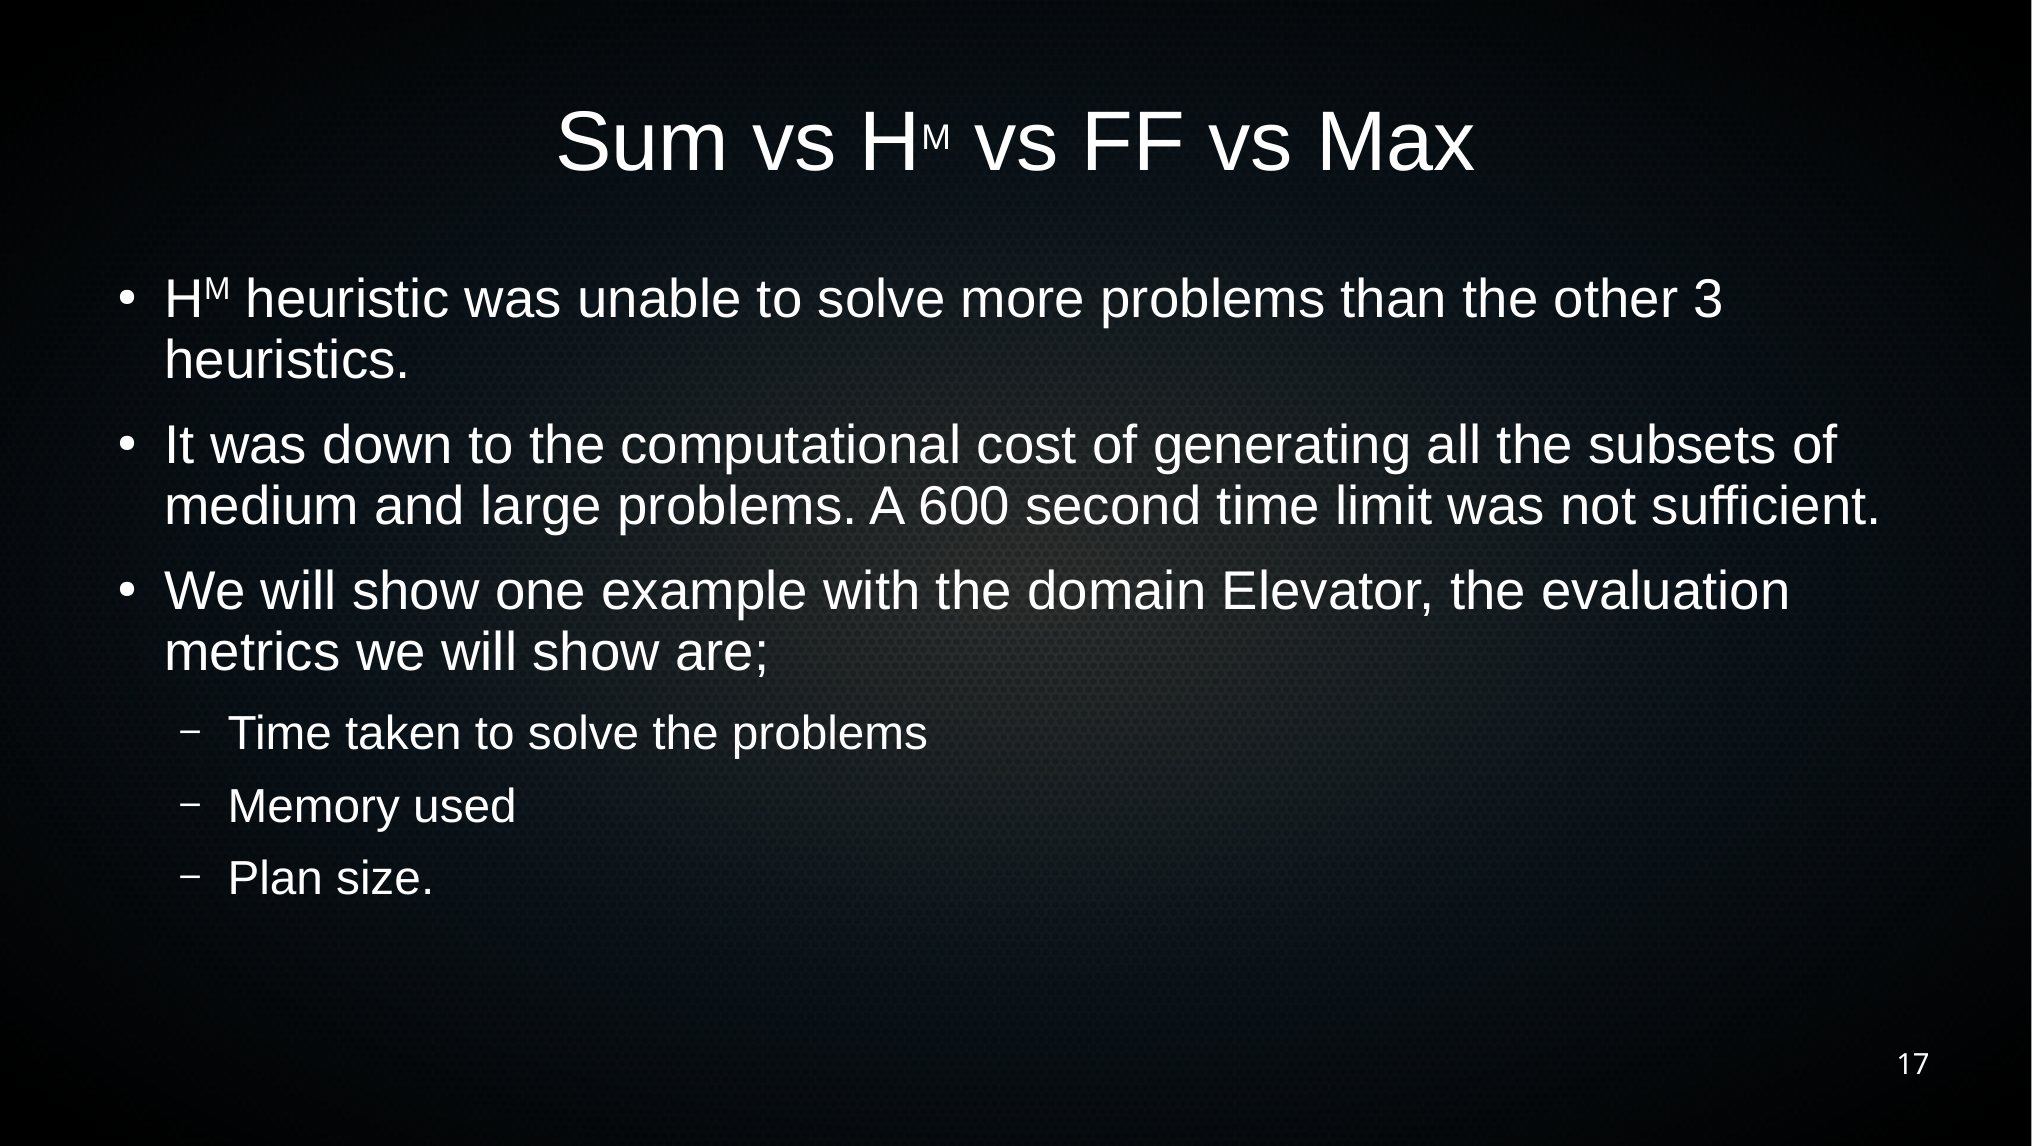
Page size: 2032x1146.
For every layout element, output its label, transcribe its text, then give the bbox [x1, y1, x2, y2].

list HM heuristic was unable to solve more problems than the other 3 heuristics. It was down to the computational cost of generating all the subsets of medium and large problems. A 600 second time limit was not sufficient. We will show one example with the domain Elevator, the evaluation metrics we will show are; Time taken to solve the problems Memory used Plan size. [101, 268, 1890, 933]
title Sum vs HM vs FF vs Max [101, 45, 1930, 237]
picture [0, 0, 2032, 1146]
